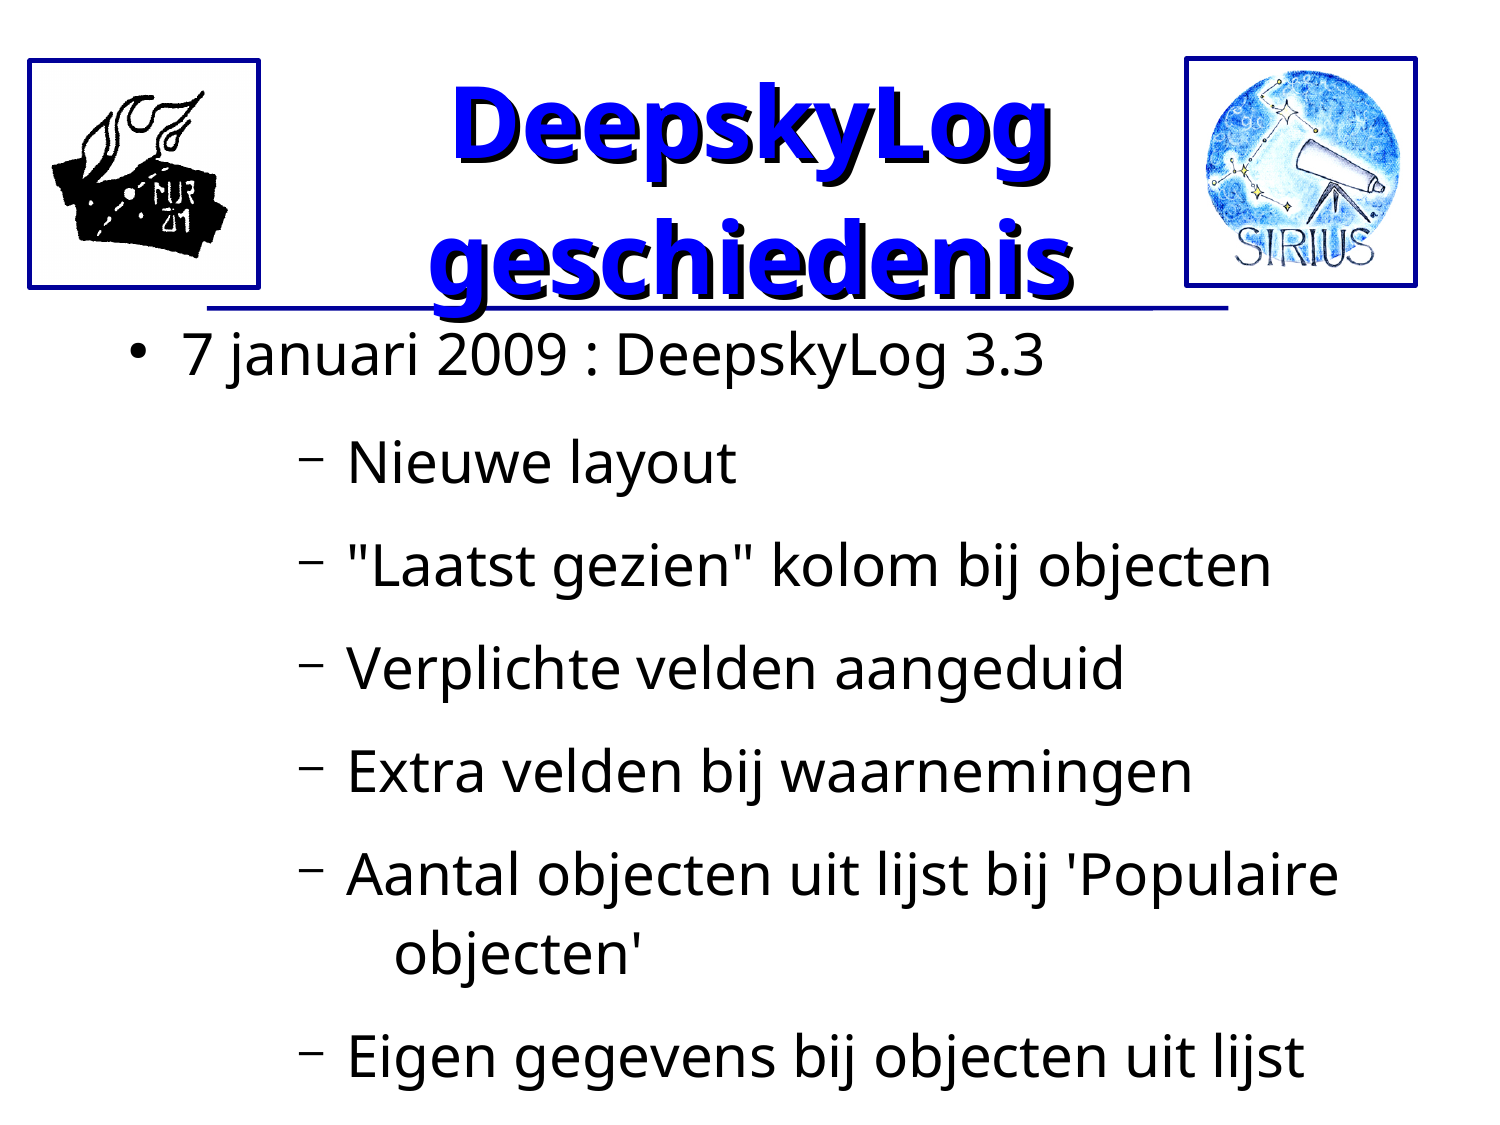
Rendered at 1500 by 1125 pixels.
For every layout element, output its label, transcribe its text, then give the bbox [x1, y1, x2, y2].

picture [32, 63, 256, 284]
list 7 januari 2009 : DeepskyLog 3.3 Nieuwe layout "Laatst gezien" kolom bij objecten Verplichte velden aangeduid Extra velden bij waarnemingen Aantal objecten uit lijst bij 'Populaire objecten' Eigen gegevens bij objecten uit lijst [110, 312, 1392, 1007]
picture [1195, 63, 1411, 281]
title DeepskyLog geschiedenis [306, 47, 1194, 312]
